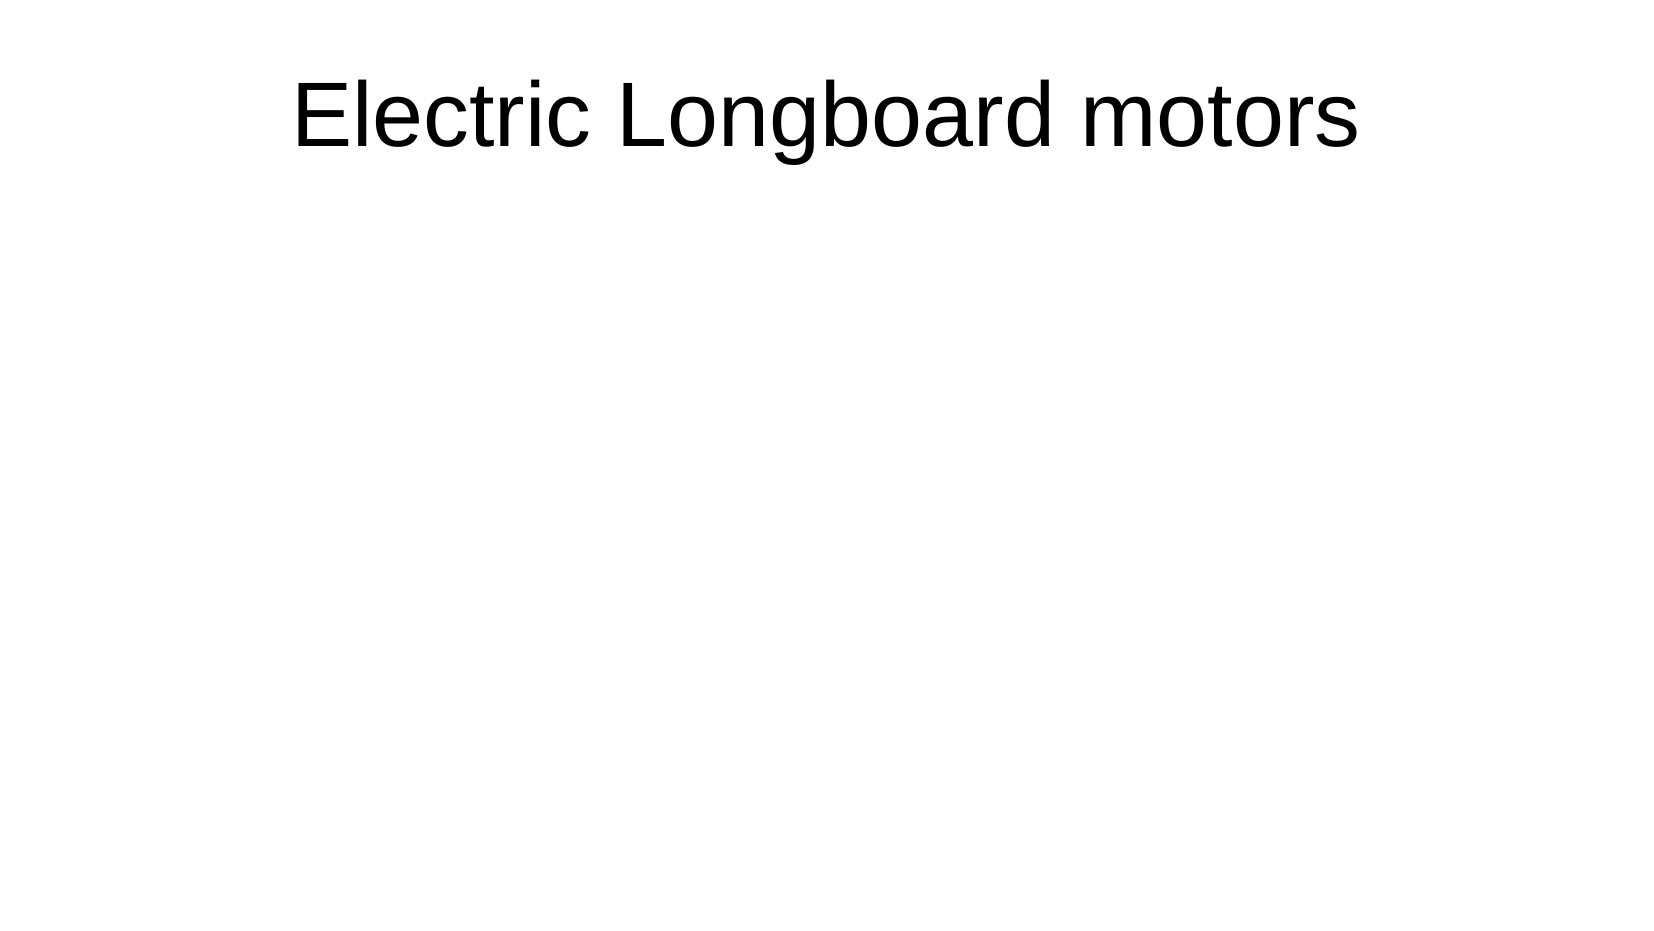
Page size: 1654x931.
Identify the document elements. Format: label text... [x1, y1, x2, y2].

title Electric Longboard motors [82, 37, 1571, 193]
